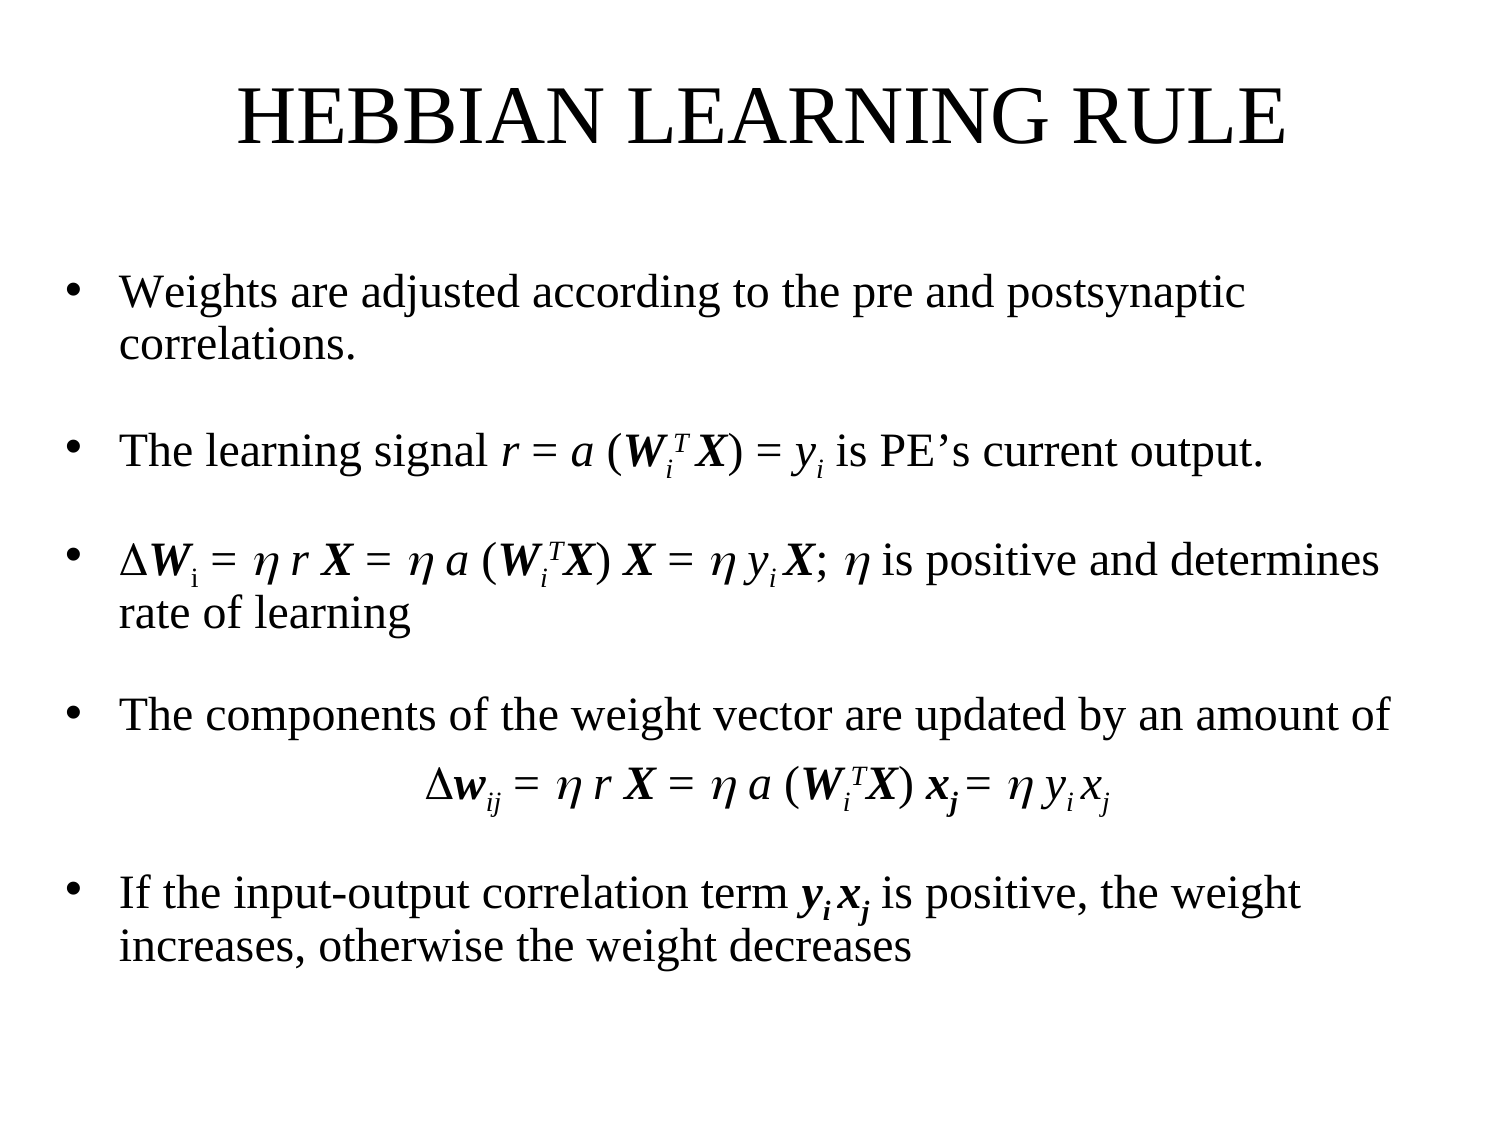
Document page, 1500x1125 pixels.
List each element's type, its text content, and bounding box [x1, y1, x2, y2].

title HEBBIAN LEARNING RULE [99, 45, 1425, 176]
list Weights are adjusted according to the pre and postsynaptic correlations. The learning signal r = a (WiT X) = yi is PE’s current output. Wi =  r X =  a (WiTX) X =  yi X;  is positive and determines rate of learning The components of the weight vector are updated by an amount of wij =  r X =  a (WiTX) xj =  yi xj If the input-output correlation term yi xj is positive, the weight increases, otherwise the weight decreases [49, 224, 1413, 1038]
